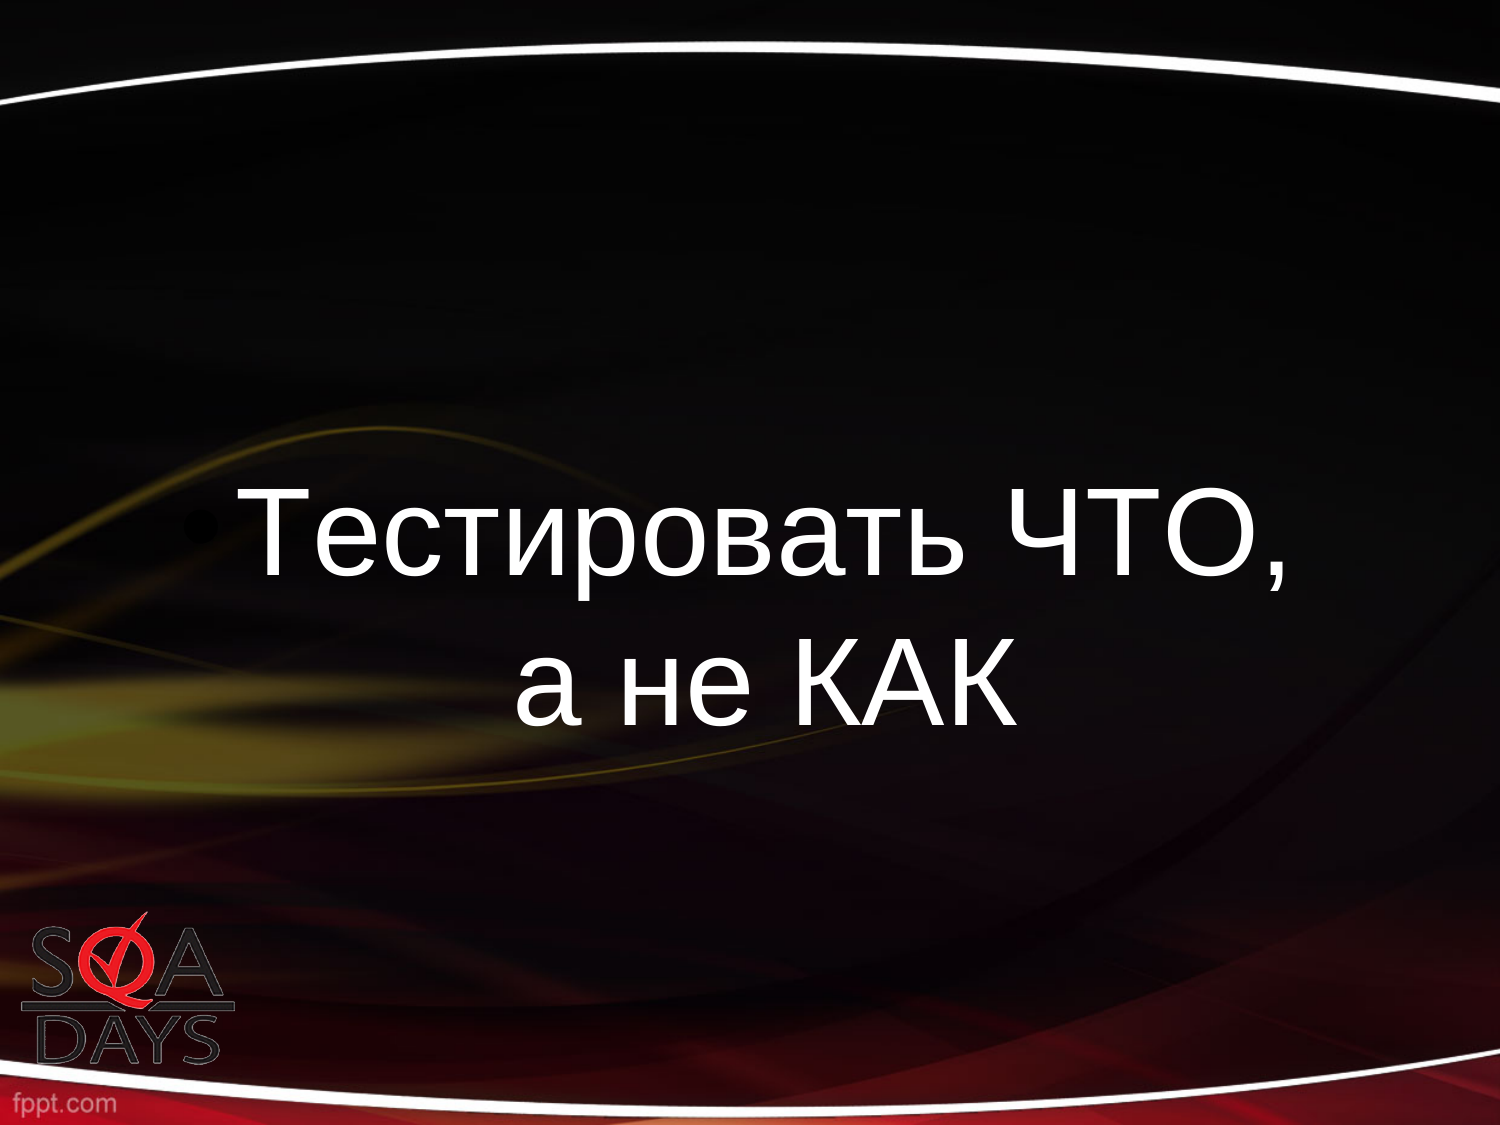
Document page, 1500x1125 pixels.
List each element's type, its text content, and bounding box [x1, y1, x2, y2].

picture [0, 0, 1500, 1125]
list Тестировать ЧТО, а не КАК [172, 345, 1302, 856]
